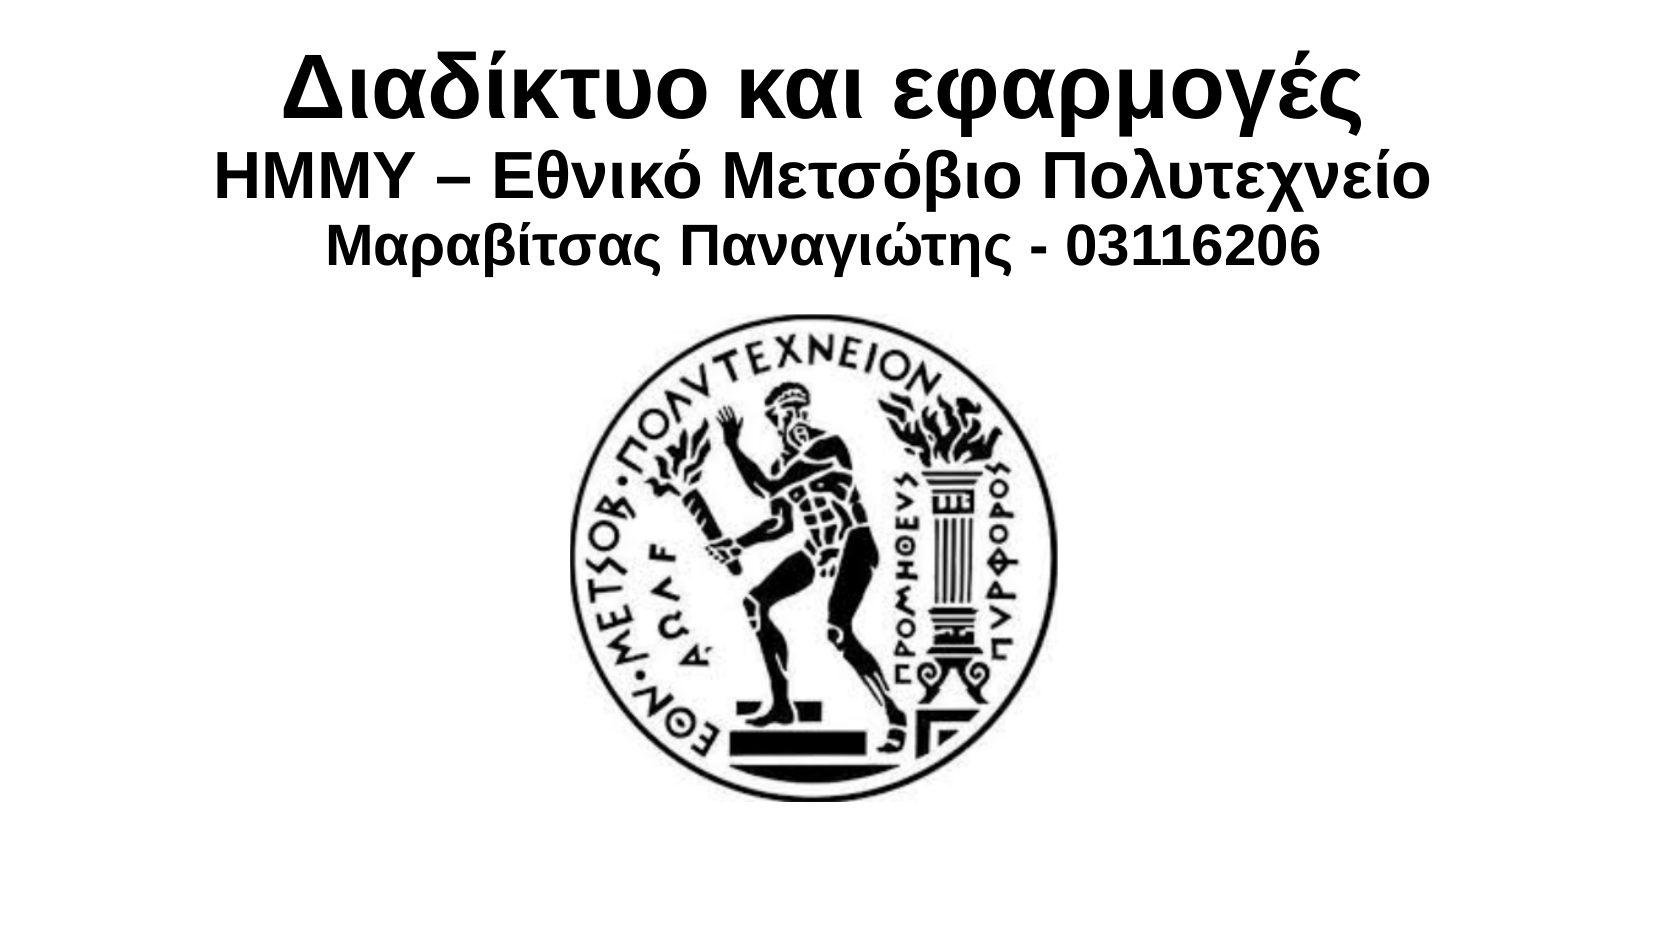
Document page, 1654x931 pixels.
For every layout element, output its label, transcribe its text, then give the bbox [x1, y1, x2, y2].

title Διαδίκτυο και εφαρμογές ΗΜΜΥ – Εθνικό Μετσόβιο Πολυτεχνείο Μαραβίτσας Παναγιώτης - 03116206 [79, 35, 1568, 278]
picture [570, 314, 1058, 802]
